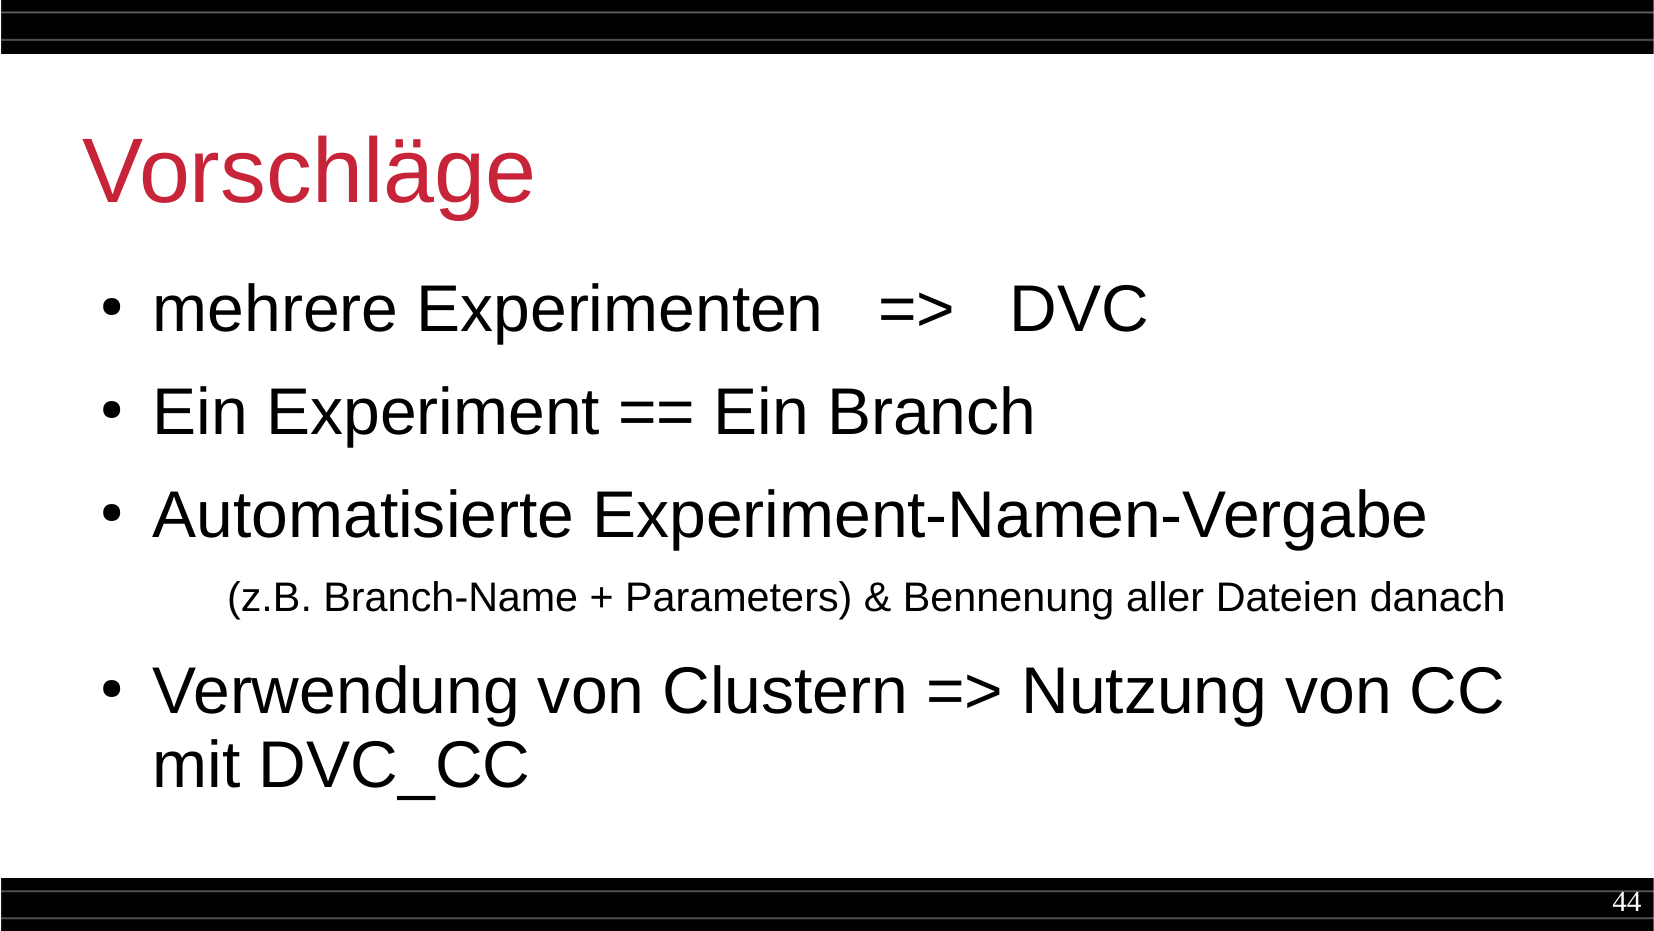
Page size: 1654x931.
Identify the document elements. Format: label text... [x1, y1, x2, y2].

title Vorschläge [82, 92, 1571, 249]
picture [1, 0, 1654, 54]
picture [1, 878, 1654, 931]
list mehrere Experimenten => DVC Ein Experiment == Ein Branch Automatisierte Experiment-Namen-Vergabe (z.B. Branch-Name + Parameters) & Bennenung aller Dateien danach Verwendung von Clustern => Nutzung von CC mit DVC_CC [82, 271, 1571, 851]
